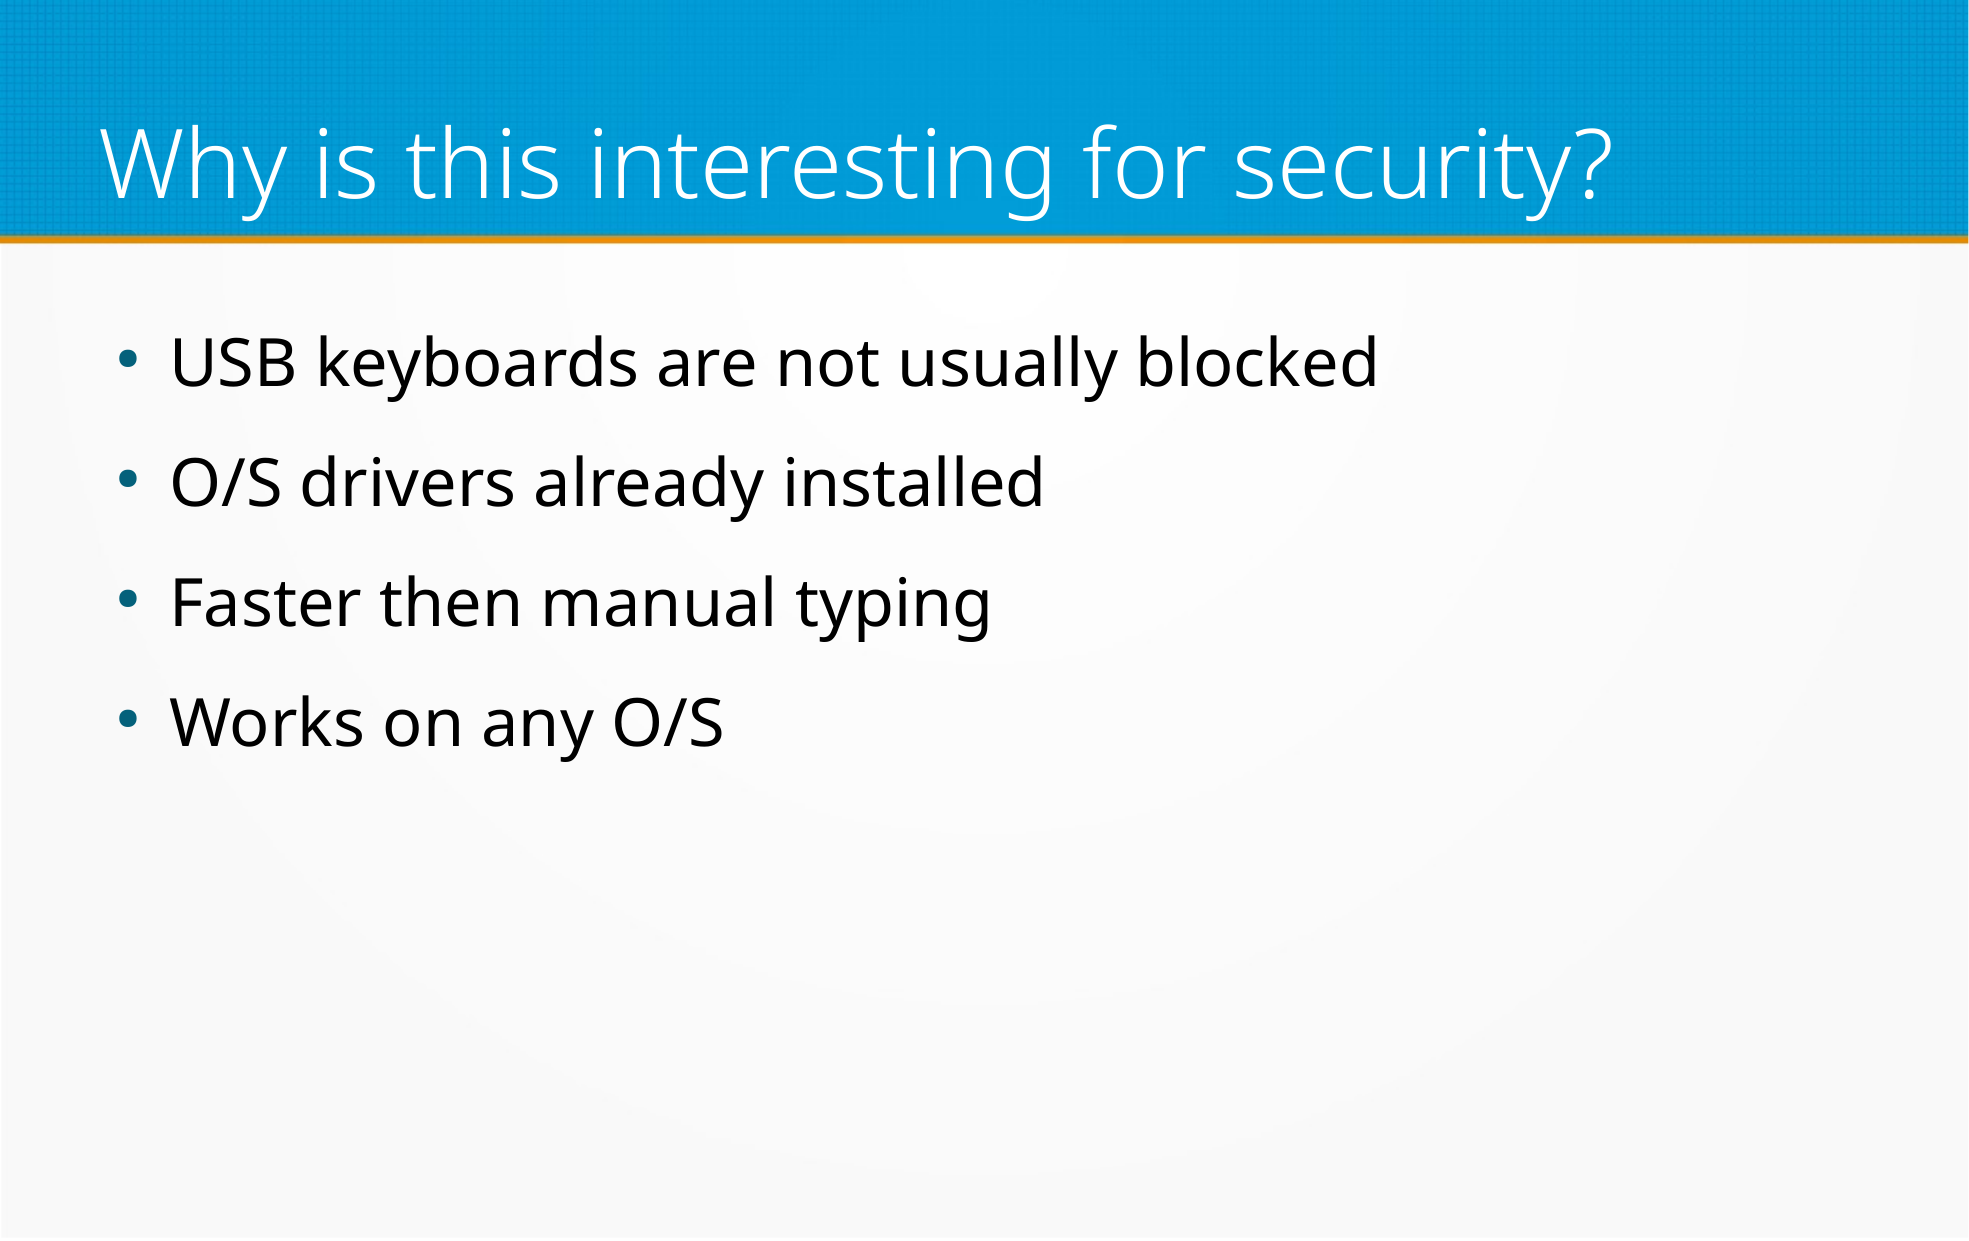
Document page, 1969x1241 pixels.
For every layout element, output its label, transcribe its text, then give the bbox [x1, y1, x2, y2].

picture [0, 233, 1969, 1241]
title Why is this interesting for security? [98, 19, 1870, 227]
list USB keyboards are not usually blocked O/S drivers already installed Faster then manual typing Works on any O/S [98, 315, 1861, 1081]
